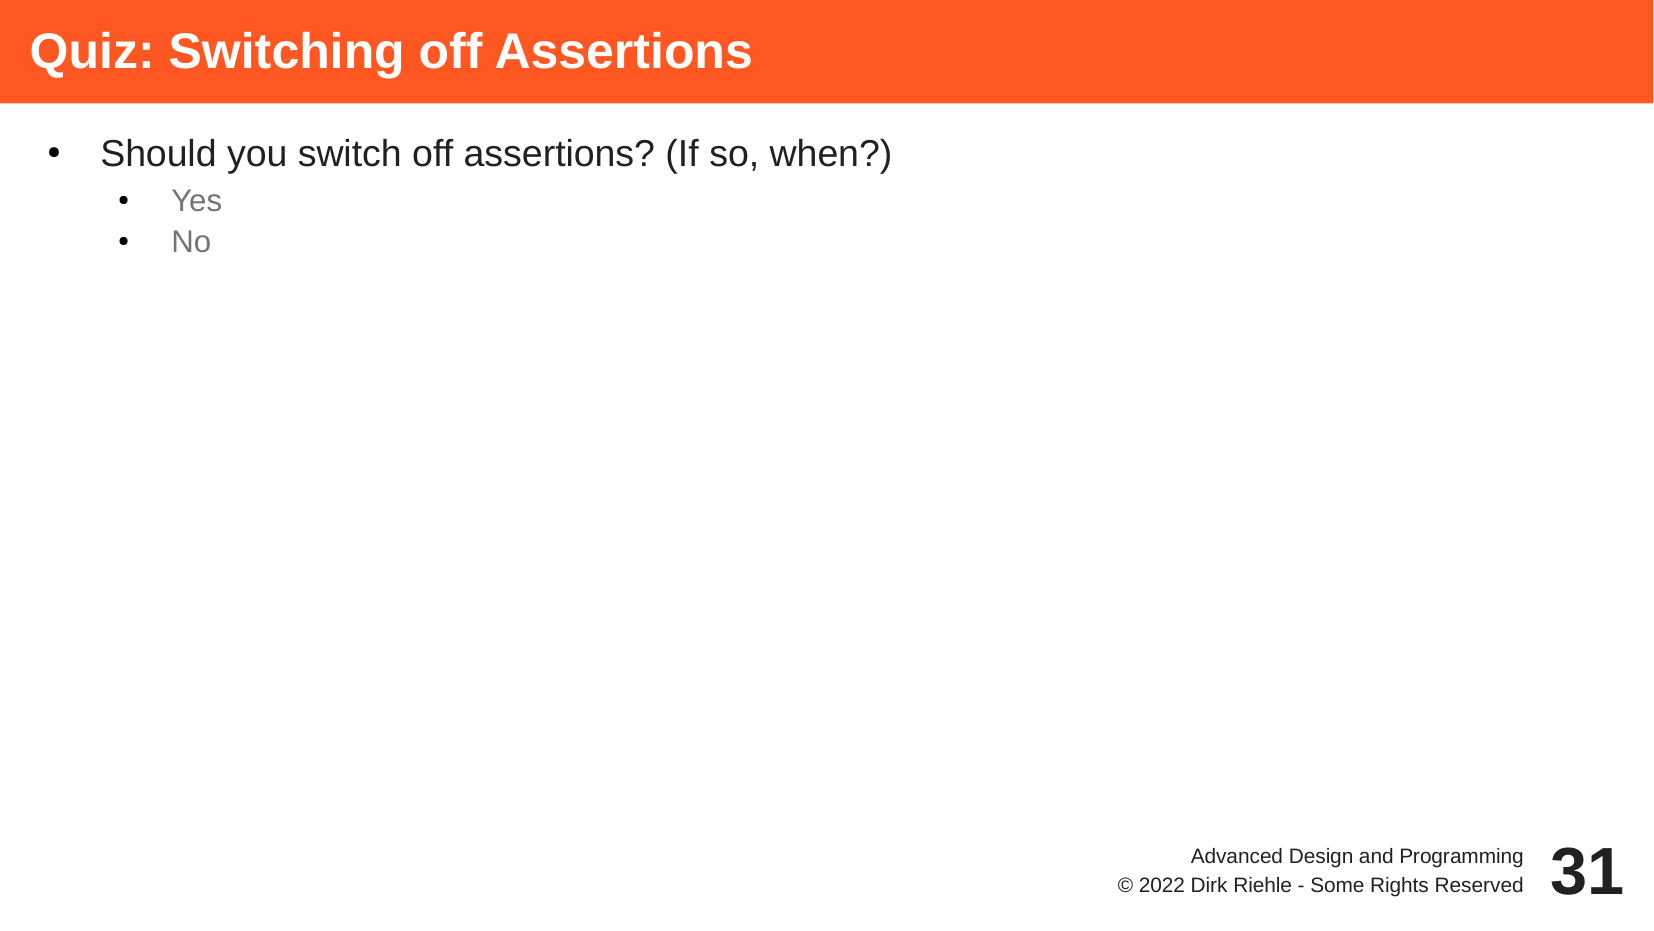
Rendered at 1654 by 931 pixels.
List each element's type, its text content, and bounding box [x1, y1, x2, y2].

list Should you switch off assertions? (If so, when?) Yes No [29, 132, 1625, 813]
title Quiz: Switching off Assertions [0, 0, 1654, 104]
